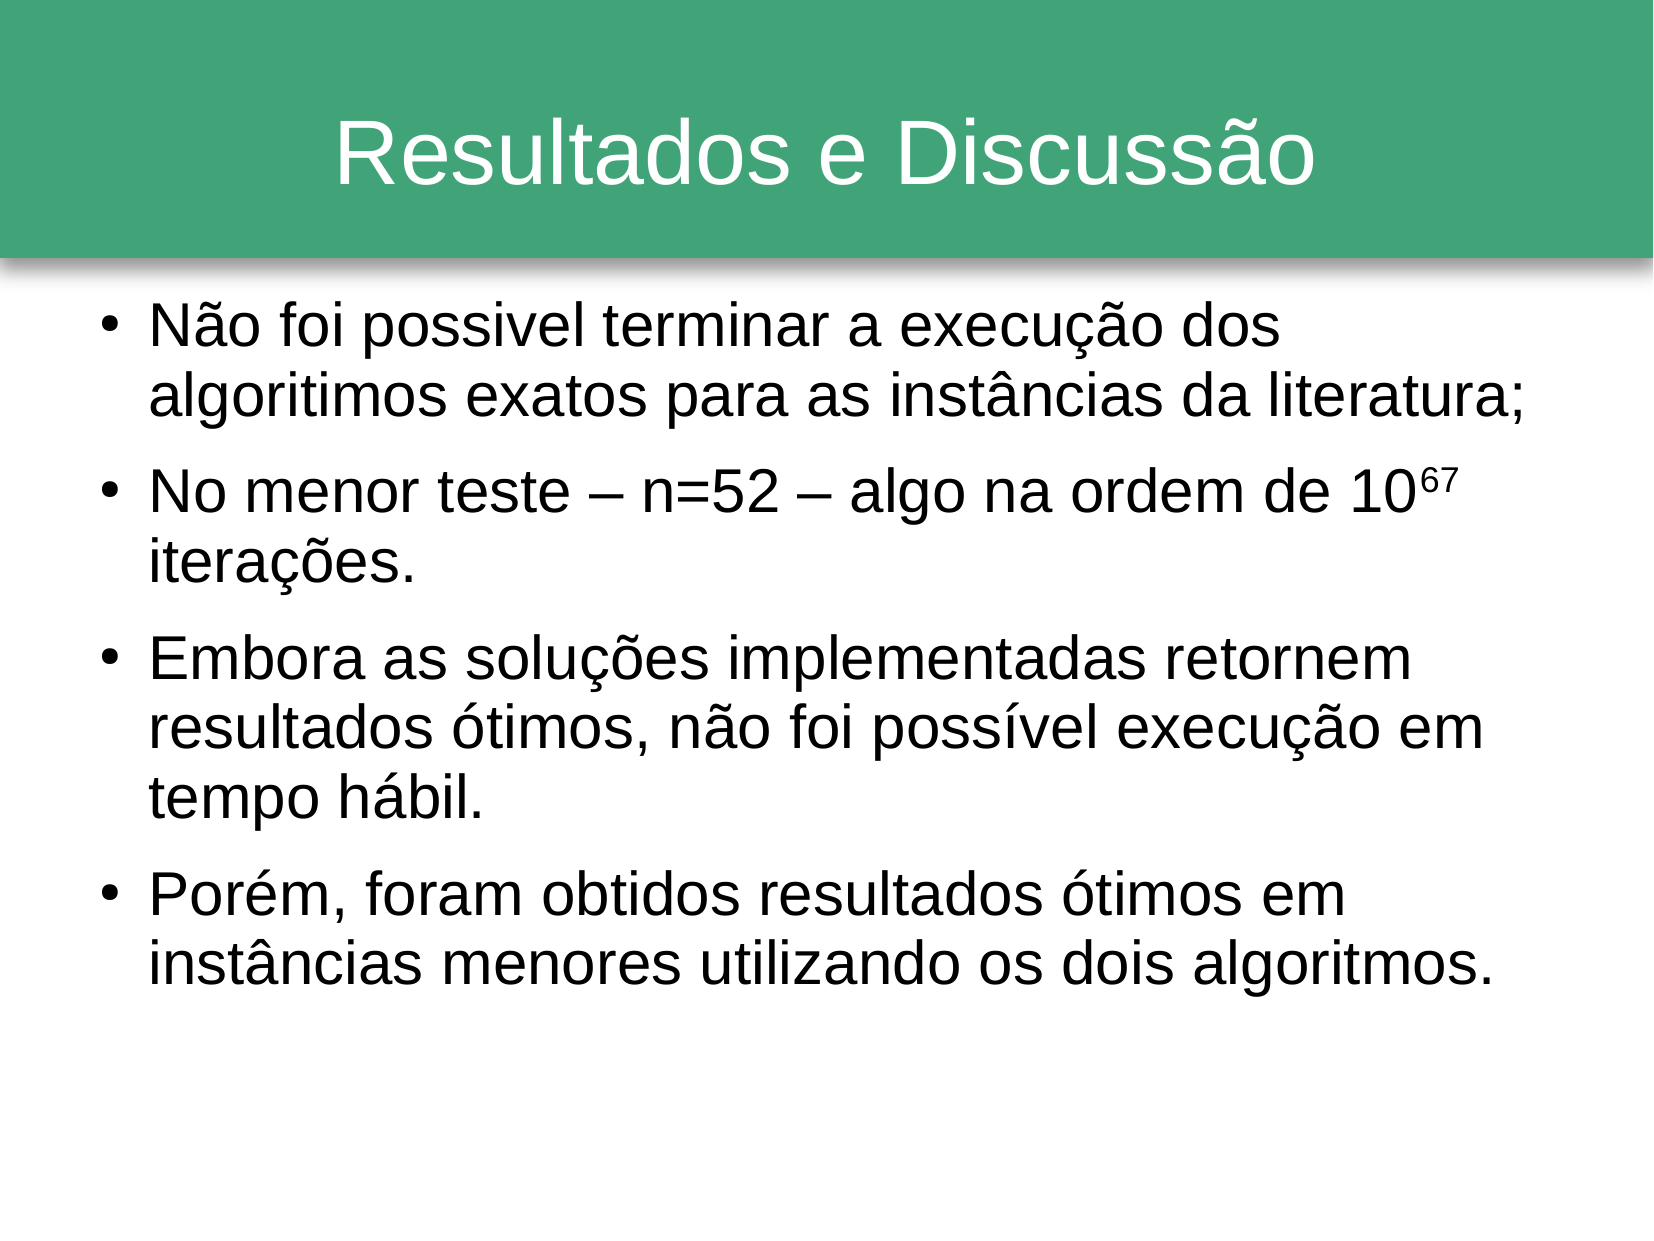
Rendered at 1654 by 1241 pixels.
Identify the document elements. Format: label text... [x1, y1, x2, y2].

list Não foi possivel terminar a execução dos algoritimos exatos para as instâncias da literatura; No menor teste – n=52 – algo na ordem de 1067 iterações. Embora as soluções implementadas retornem resultados ótimos, não foi possível execução em tempo hábil. Porém, foram obtidos resultados ótimos em instâncias menores utilizando os dois algoritmos. [82, 290, 1571, 1010]
title Resultados e Discussão [82, 49, 1571, 257]
picture [0, 0, 1654, 1241]
